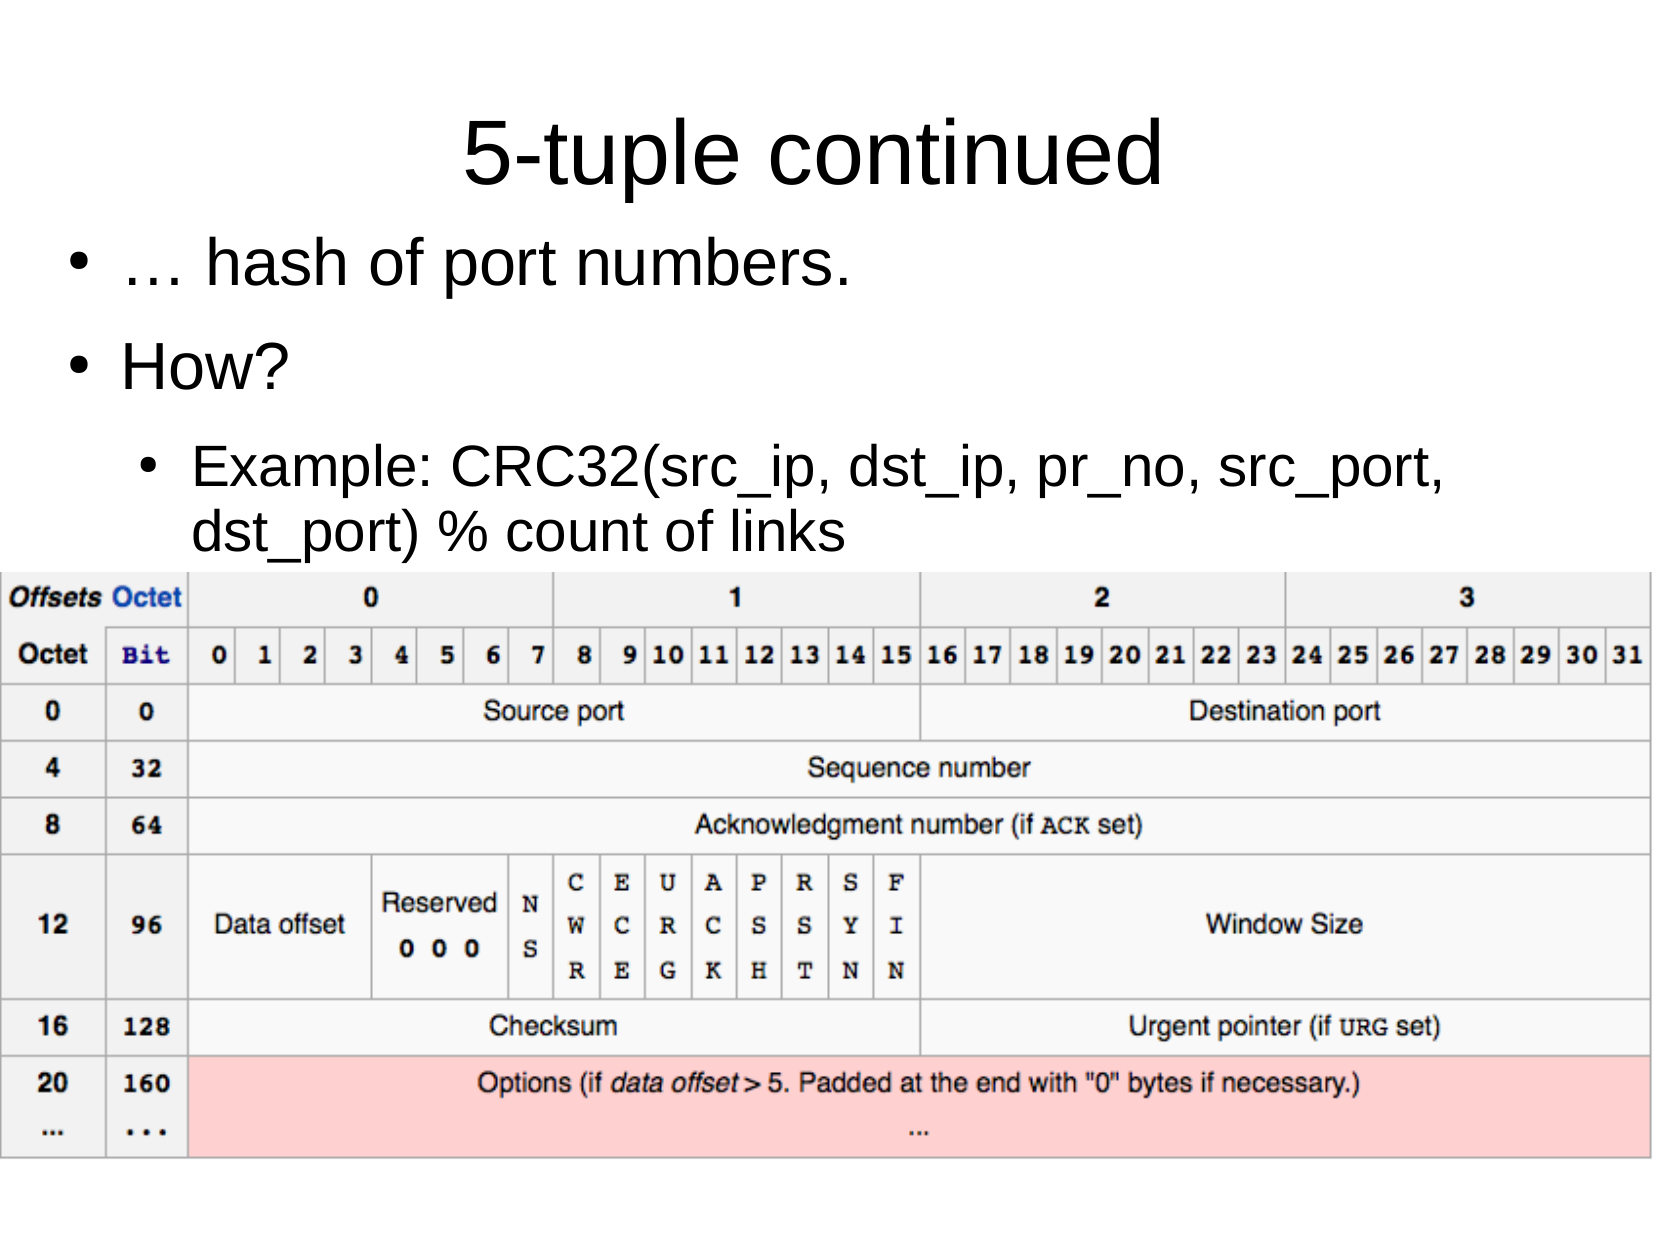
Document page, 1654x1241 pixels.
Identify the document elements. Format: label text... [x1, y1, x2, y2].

title 5-tuple continued [82, 49, 1571, 225]
list … hash of port numbers. How? Example: CRC32(src_ip, dst_ip, pr_no, src_port, dst_port) % count of links [49, 225, 1576, 601]
picture [0, 572, 1654, 1163]
